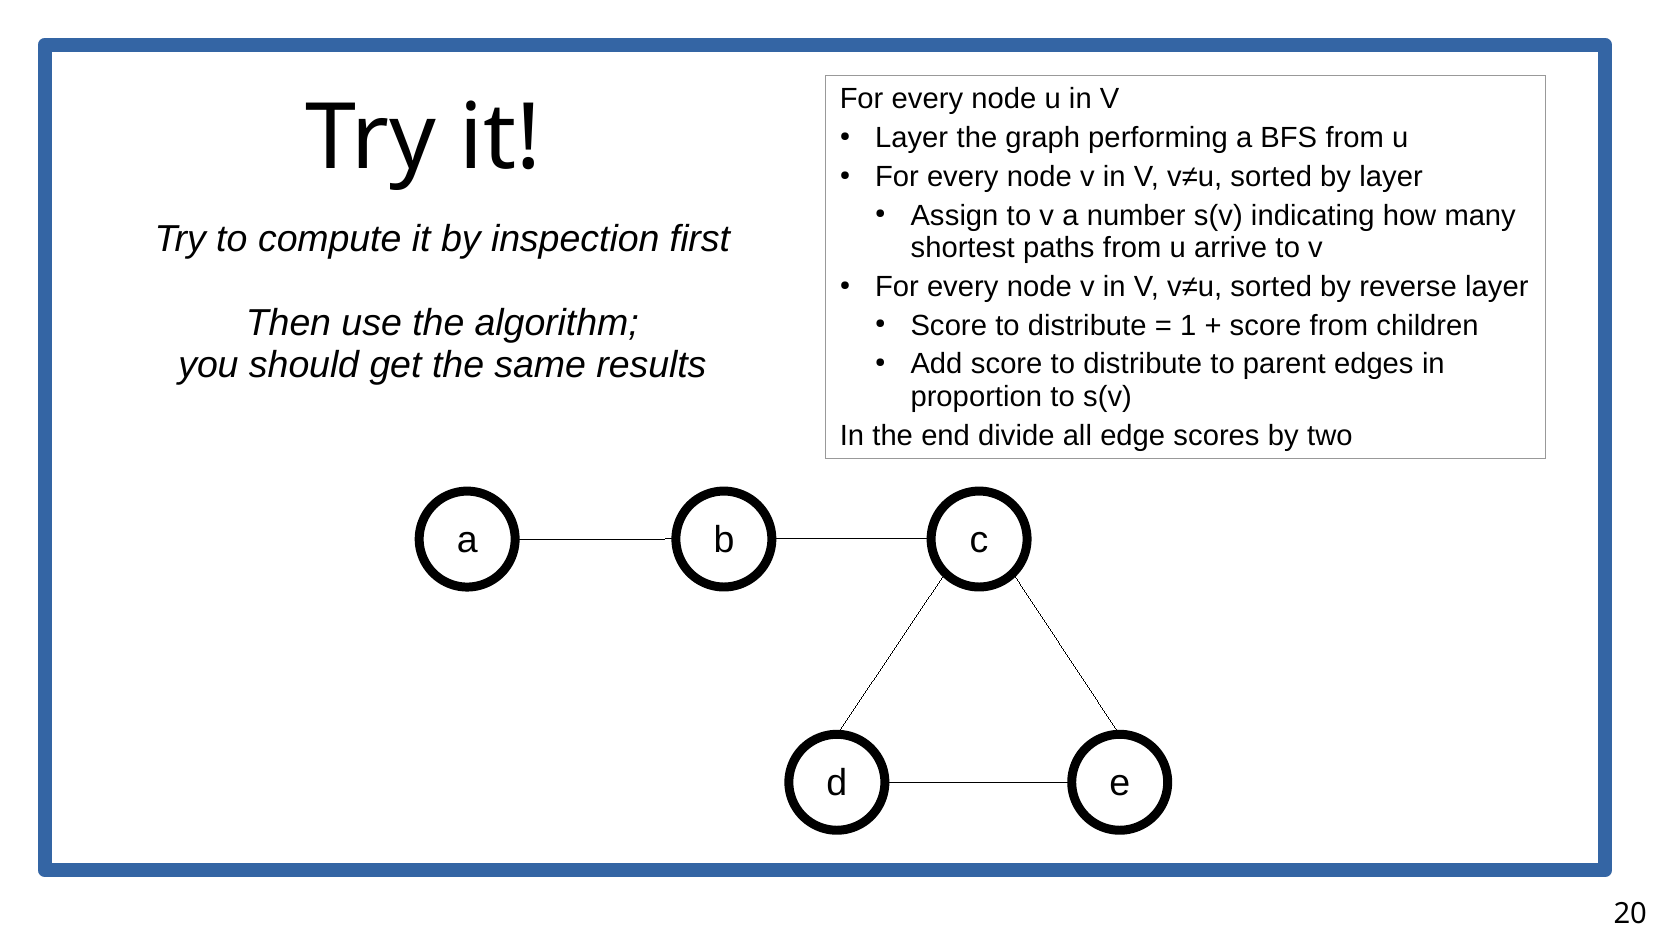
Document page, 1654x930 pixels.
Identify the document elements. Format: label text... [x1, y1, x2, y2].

text_box For every node u in V Layer the graph performing a BFS from u For every node v in V, v≠u, sorted by layer Assign to v a number s(v) indicating how many shortest paths from u arrive to v For every node v in V, v≠u, sorted by reverse layer Score to distribute = 1 + score from children Add score to distribute to parent edges in proportion to s(v) In the end divide all edge scores by two [825, 75, 1546, 459]
text_box c [931, 491, 1028, 588]
text_box d [788, 734, 885, 831]
title Try it! [90, 62, 781, 204]
text_box b [675, 491, 772, 588]
text_box Try to compute it by inspection first Then use the algorithm; you should get the same results [75, 209, 811, 406]
text_box e [1071, 734, 1168, 831]
text_box a [419, 491, 516, 588]
